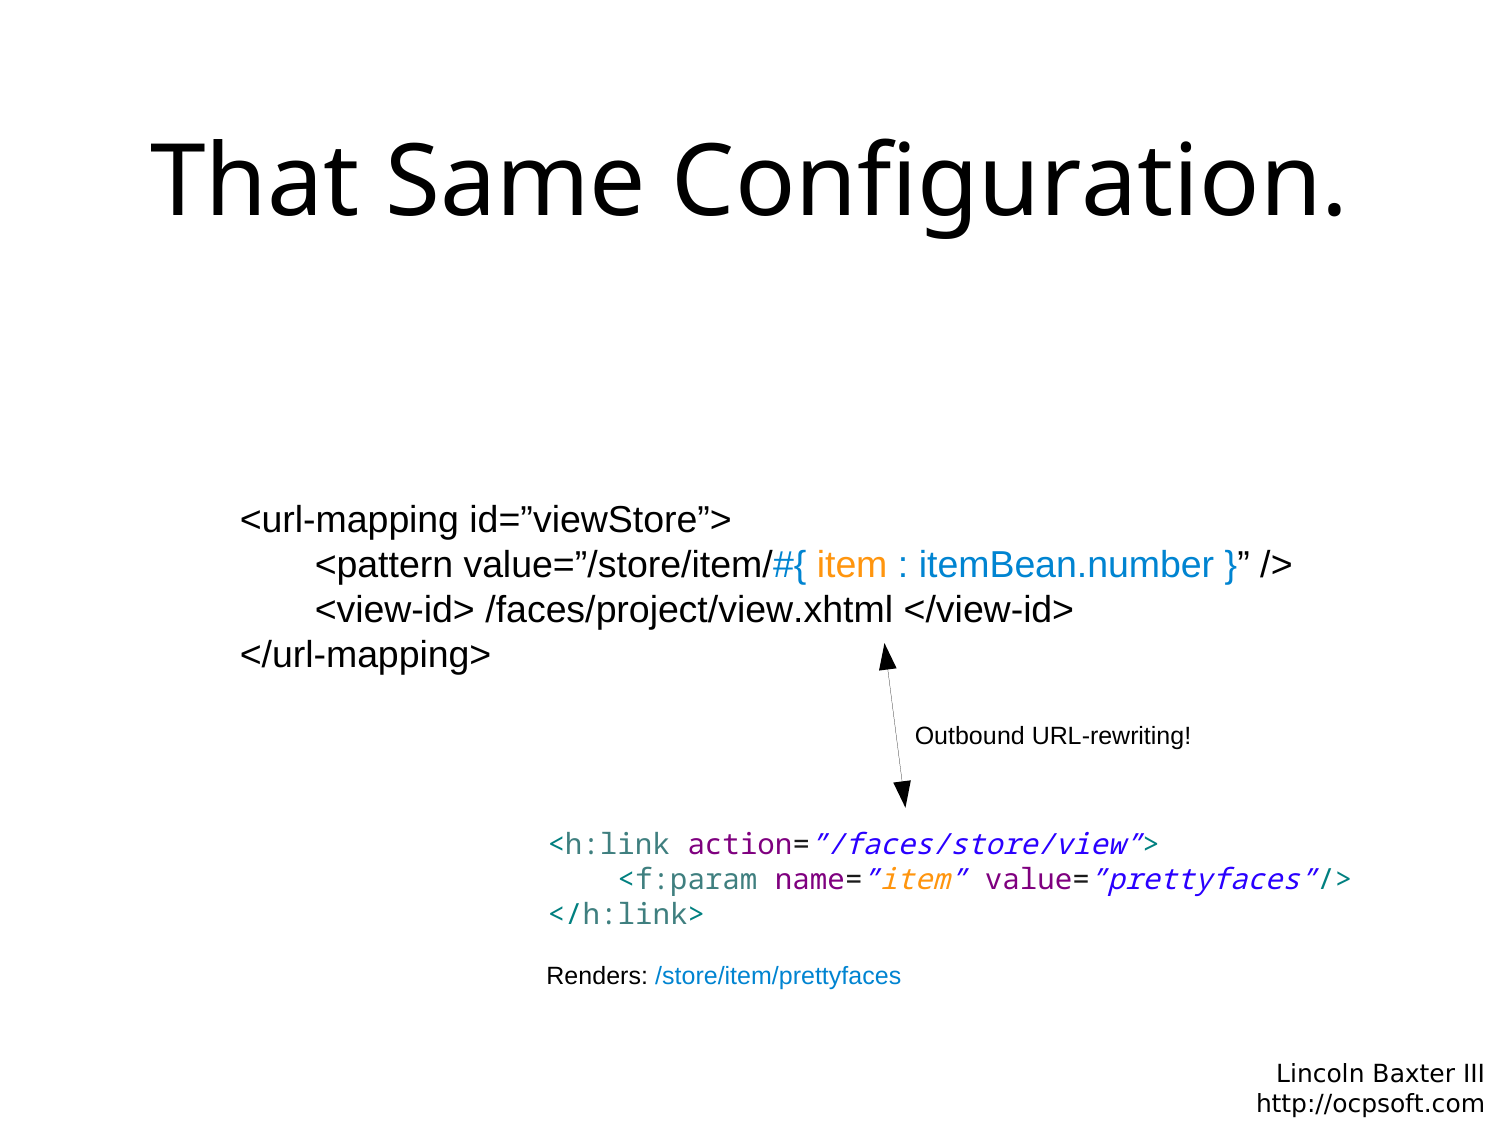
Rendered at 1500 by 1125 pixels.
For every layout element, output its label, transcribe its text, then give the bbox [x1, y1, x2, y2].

text_box Renders: /store/item/prettyfaces [531, 952, 976, 1013]
text_box <h:link action=”/faces/store/view”> <f:param name=”item” value=”prettyfaces”/> </h:link> [532, 817, 1388, 938]
title That Same Configuration. [75, 104, 1425, 246]
text_box <url-mapping id=”viewStore”> <pattern value=”/store/item/#{ item : itemBean.number }” /> <view-id> /faces/project/view.xhtml </view-id> </url-mapping> [225, 487, 1386, 683]
text_box Outbound URL-rewriting! [900, 712, 1344, 773]
